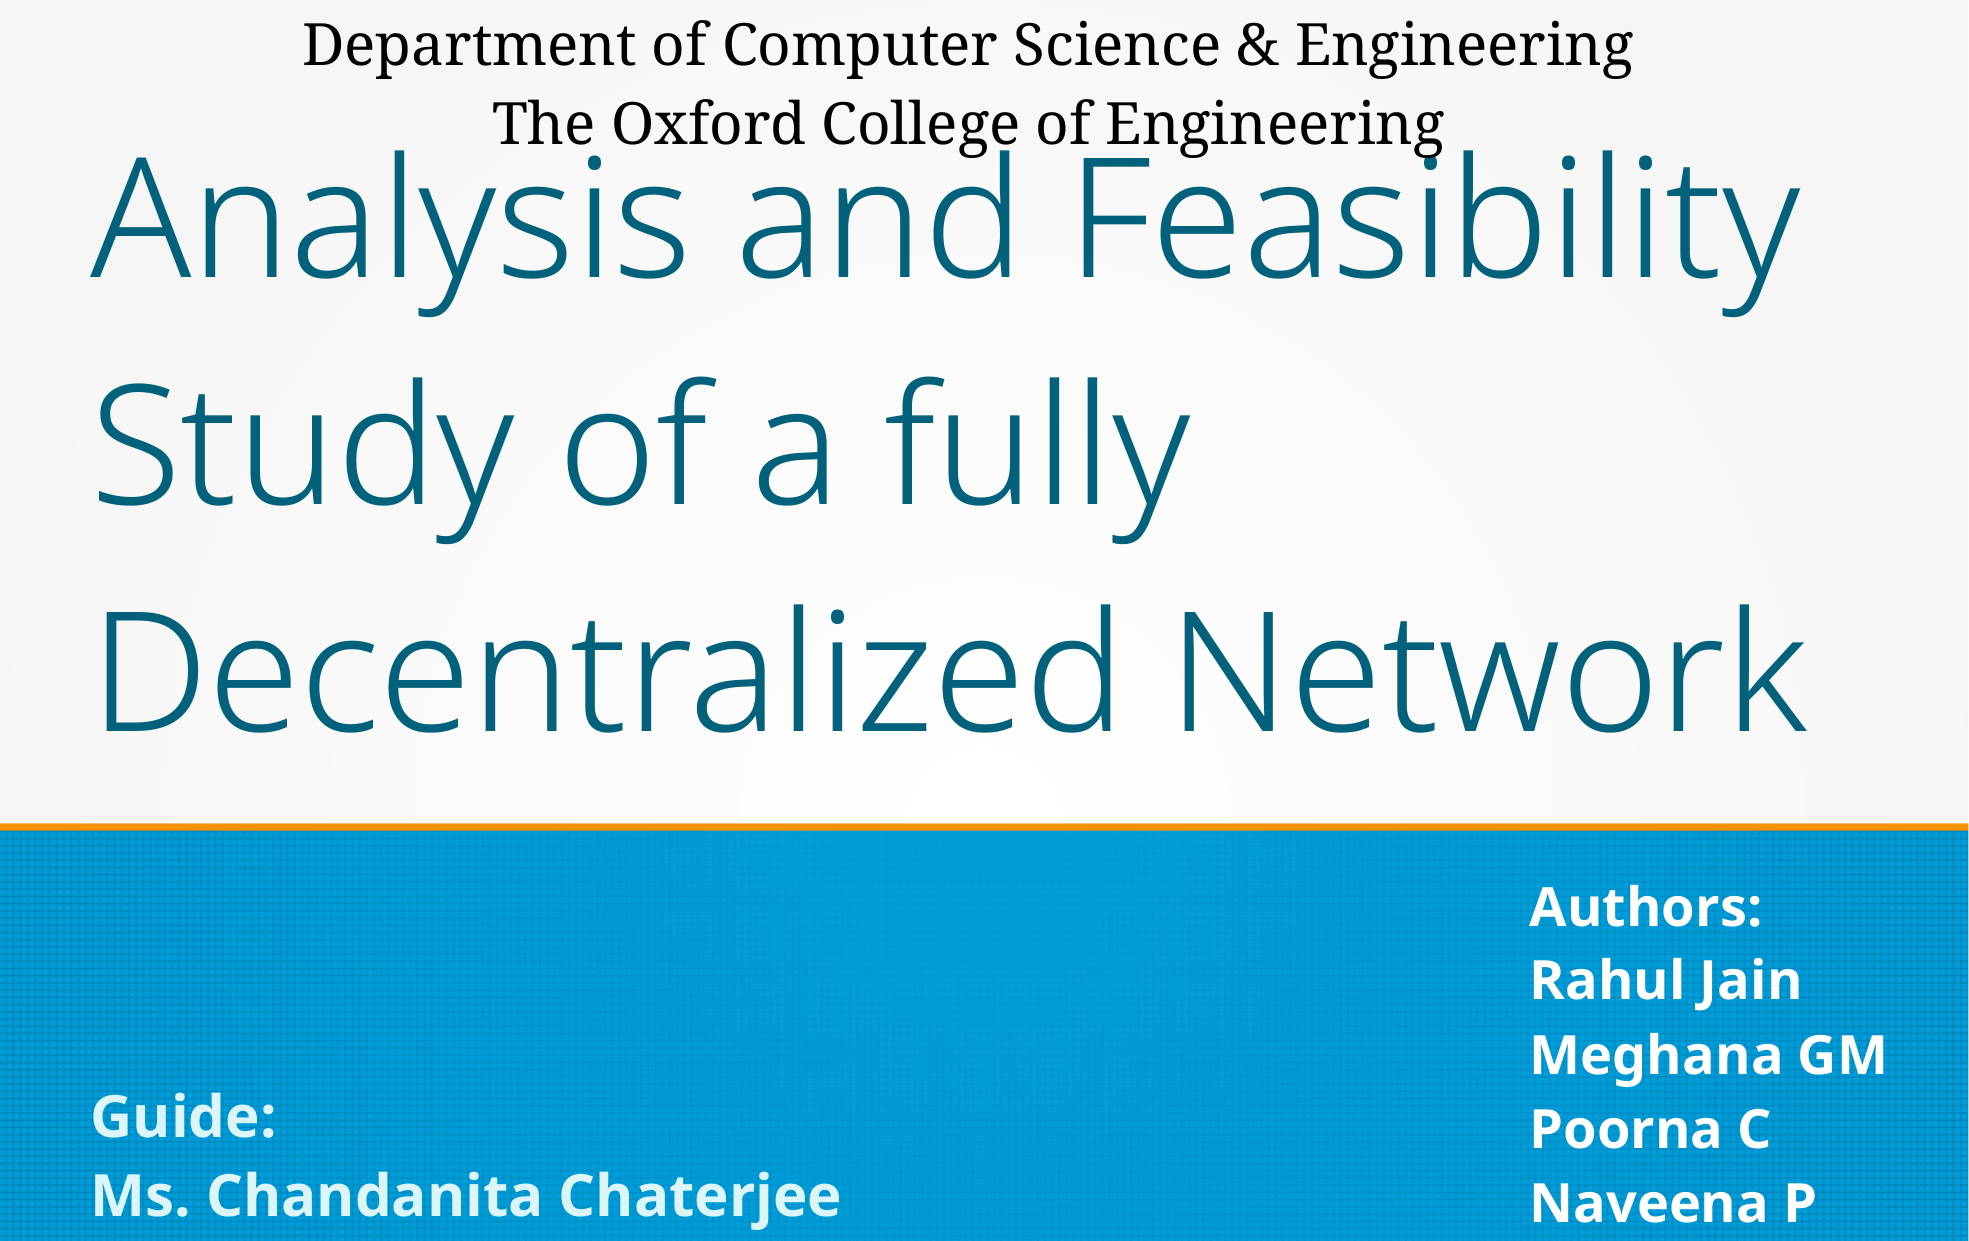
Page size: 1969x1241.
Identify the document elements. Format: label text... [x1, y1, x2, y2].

subtitle Guide: Ms. Chandanita Chaterjee [90, 1074, 969, 1241]
title Analysis and Feasibility Study of a fully Decentralized Network [90, 157, 1862, 781]
picture [0, 0, 1969, 830]
text_box Authors: Rahul Jain Meghana GM Poorna C Naveena P [1523, 889, 1961, 1217]
text_box Department of Computer Science & Engineering The Oxford College of Engineering [41, 9, 1896, 157]
